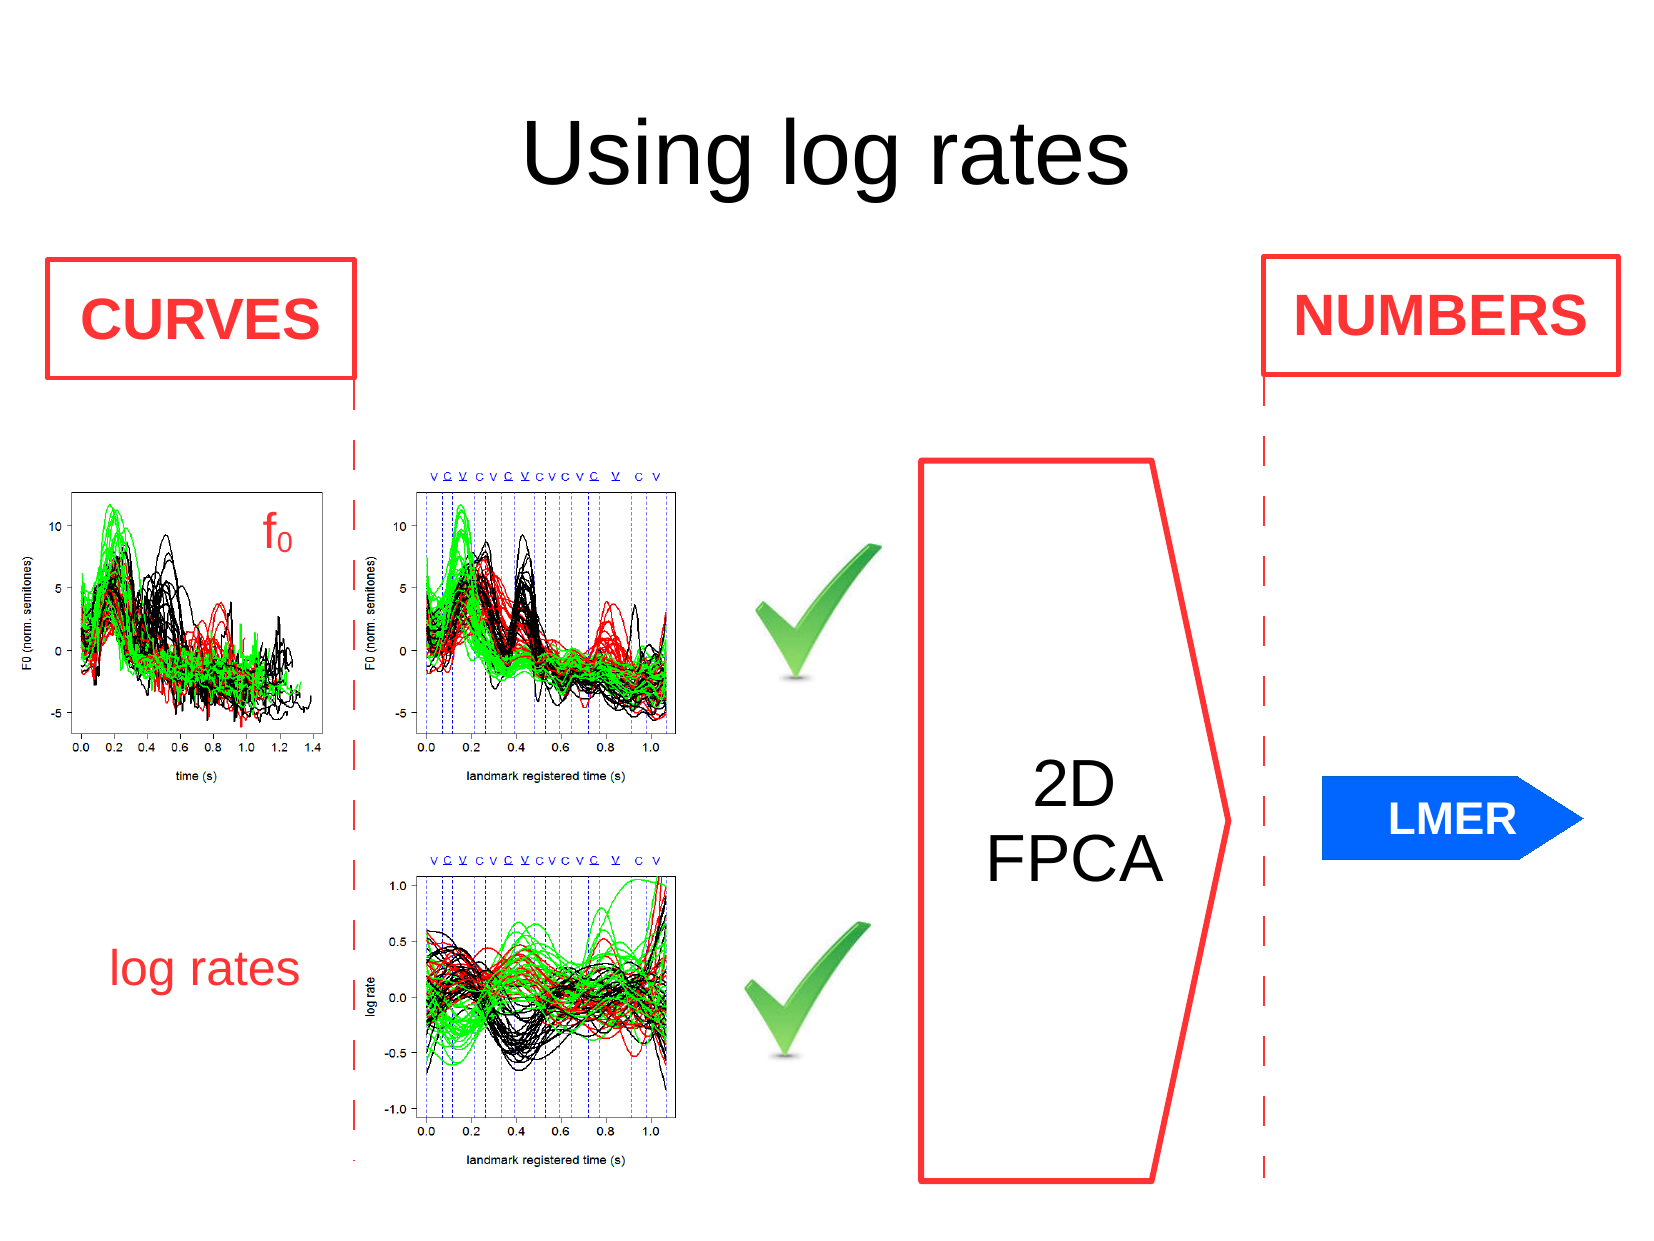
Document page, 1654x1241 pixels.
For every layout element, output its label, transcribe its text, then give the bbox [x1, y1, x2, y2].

picture [11, 472, 343, 792]
title Using log rates [82, 49, 1571, 257]
picture [755, 543, 882, 686]
text_box f0 [248, 496, 378, 584]
text_box CURVES [47, 259, 355, 378]
text_box log rates [94, 933, 319, 1016]
picture [744, 921, 871, 1063]
text_box LMER [1322, 776, 1584, 860]
text_box NUMBERS [1263, 256, 1619, 375]
picture [354, 856, 697, 1176]
picture [354, 472, 697, 792]
text_box 2D FPCA [921, 460, 1229, 1182]
